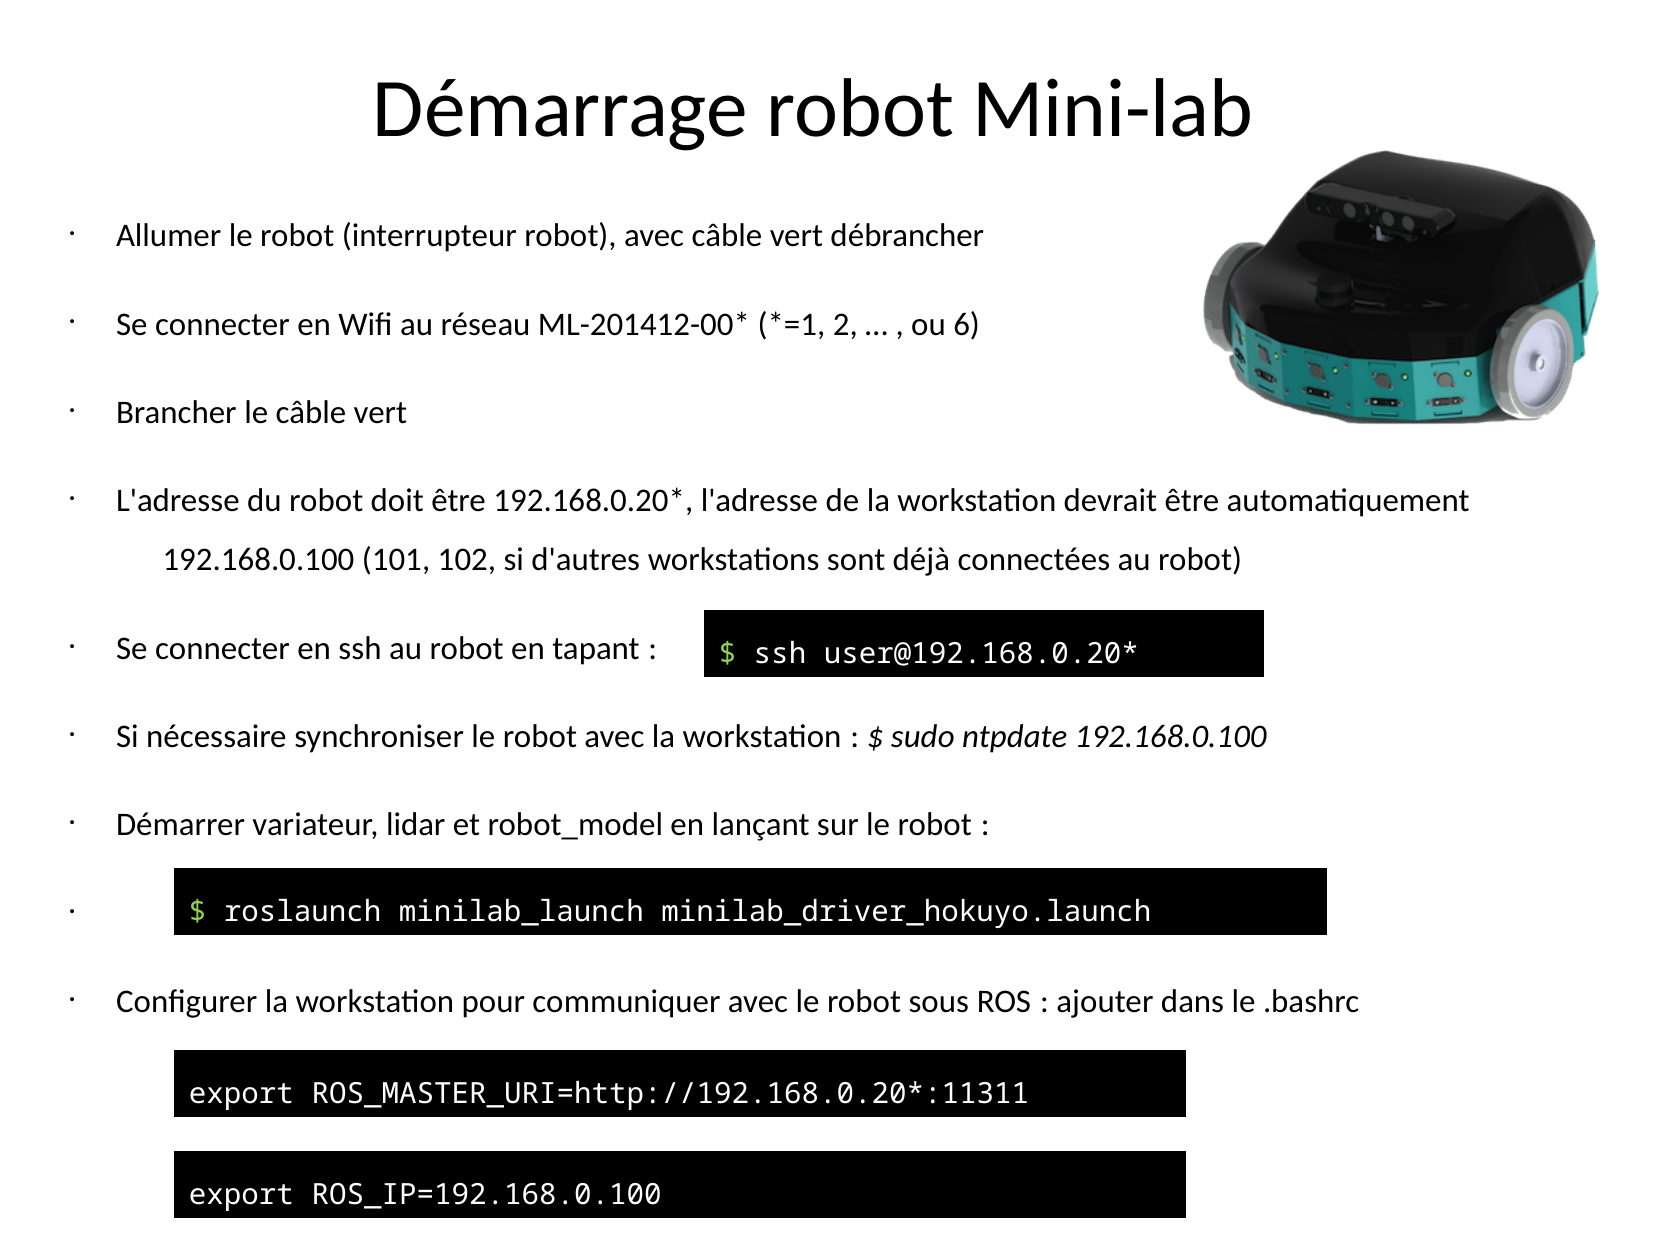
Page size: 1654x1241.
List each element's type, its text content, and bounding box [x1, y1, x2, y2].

list Allumer le robot (interrupteur robot), avec câble vert débrancher Se connecter en Wifi au réseau ML-201412-00* (*=1, 2, … , ou 6) Brancher le câble vert L'adresse du robot doit être 192.168.0.20*, l'adresse de la workstation devrait être automatiquement 192.168.0.100 (101, 102, si d'autres workstations sont déjà connectées au robot) Se connecter en ssh au robot en tapant : (mdp: #user) Si nécessaire synchroniser le robot avec la workstation : $ sudo ntpdate 192.168.0.100 Démarrer variateur, lidar et robot_model en lançant sur le robot : Configurer la workstation pour communiquer avec le robot sous ROS : ajouter dans le .bashrc [69, 193, 1558, 1026]
title Démarrage robot Mini-lab [69, 0, 1558, 193]
text_box export ROS_MASTER_URI=http://192.168.0.20*:11311 [174, 1050, 1186, 1117]
text_box $ ssh user@192.168.0.20* [704, 610, 1264, 677]
text_box $ roslaunch minilab_launch minilab_driver_hokuyo.launch [174, 868, 1327, 935]
text_box export ROS_IP=192.168.0.100 [174, 1151, 1186, 1218]
picture [1088, 91, 1654, 468]
